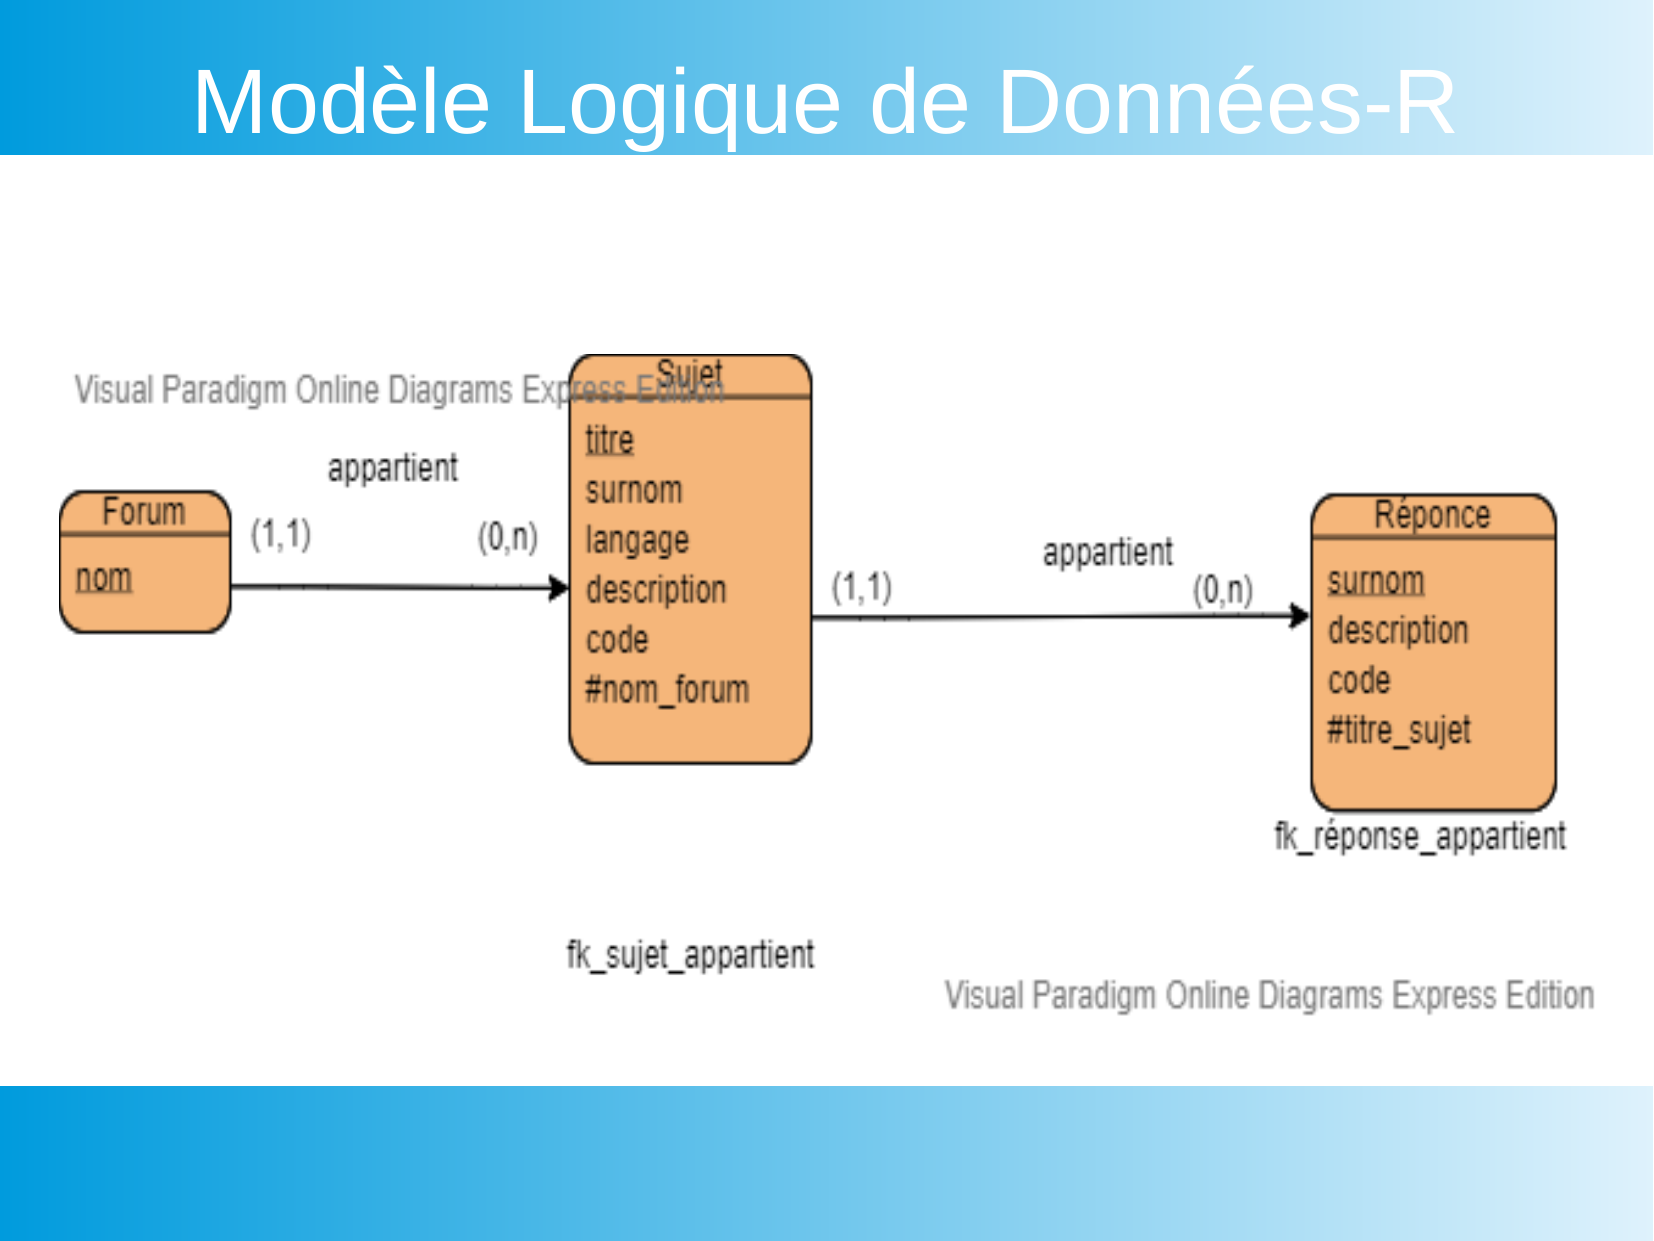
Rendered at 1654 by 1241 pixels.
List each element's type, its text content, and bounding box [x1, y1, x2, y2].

title Modèle Logique de Données-R [82, 49, 1571, 155]
picture [59, 354, 1609, 1025]
